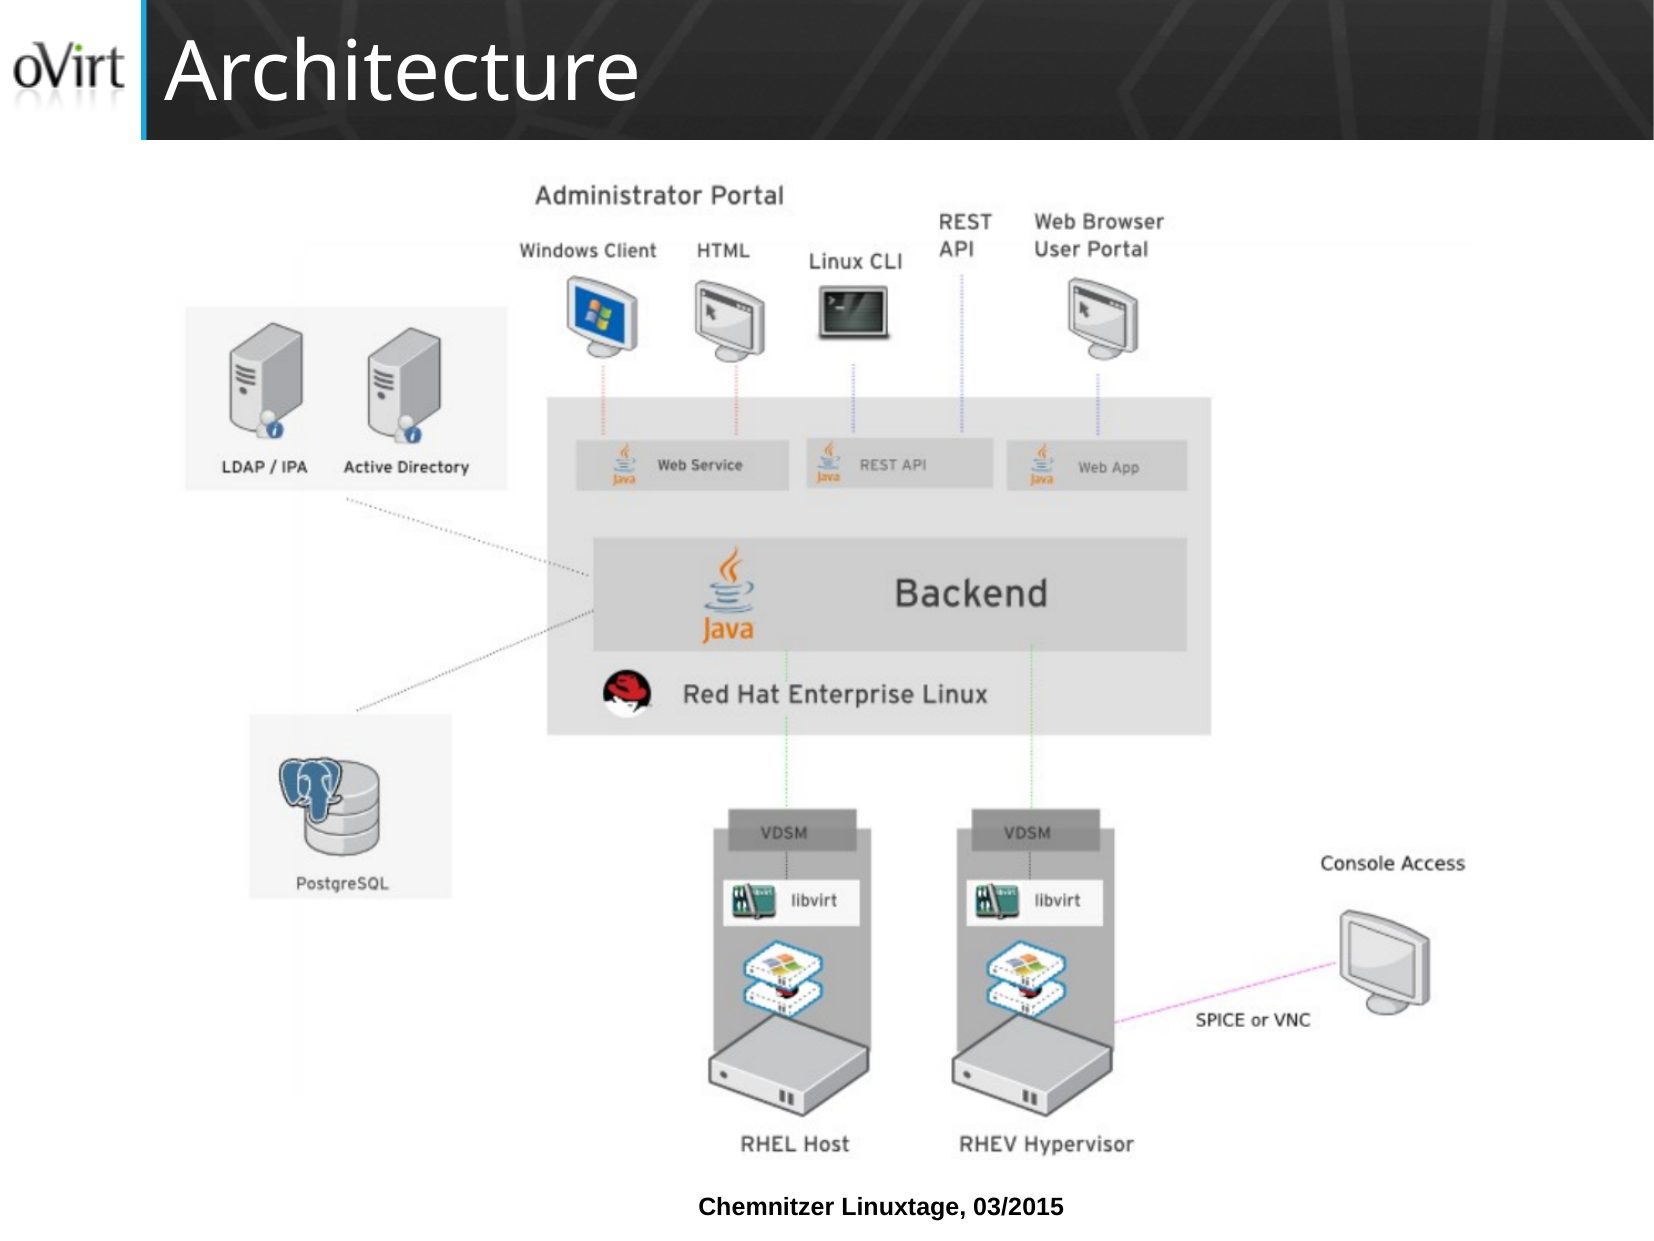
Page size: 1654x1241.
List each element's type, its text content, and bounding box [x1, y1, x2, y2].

title Architecture [164, 18, 1653, 119]
picture [0, 0, 1654, 140]
picture [174, 172, 1479, 1160]
